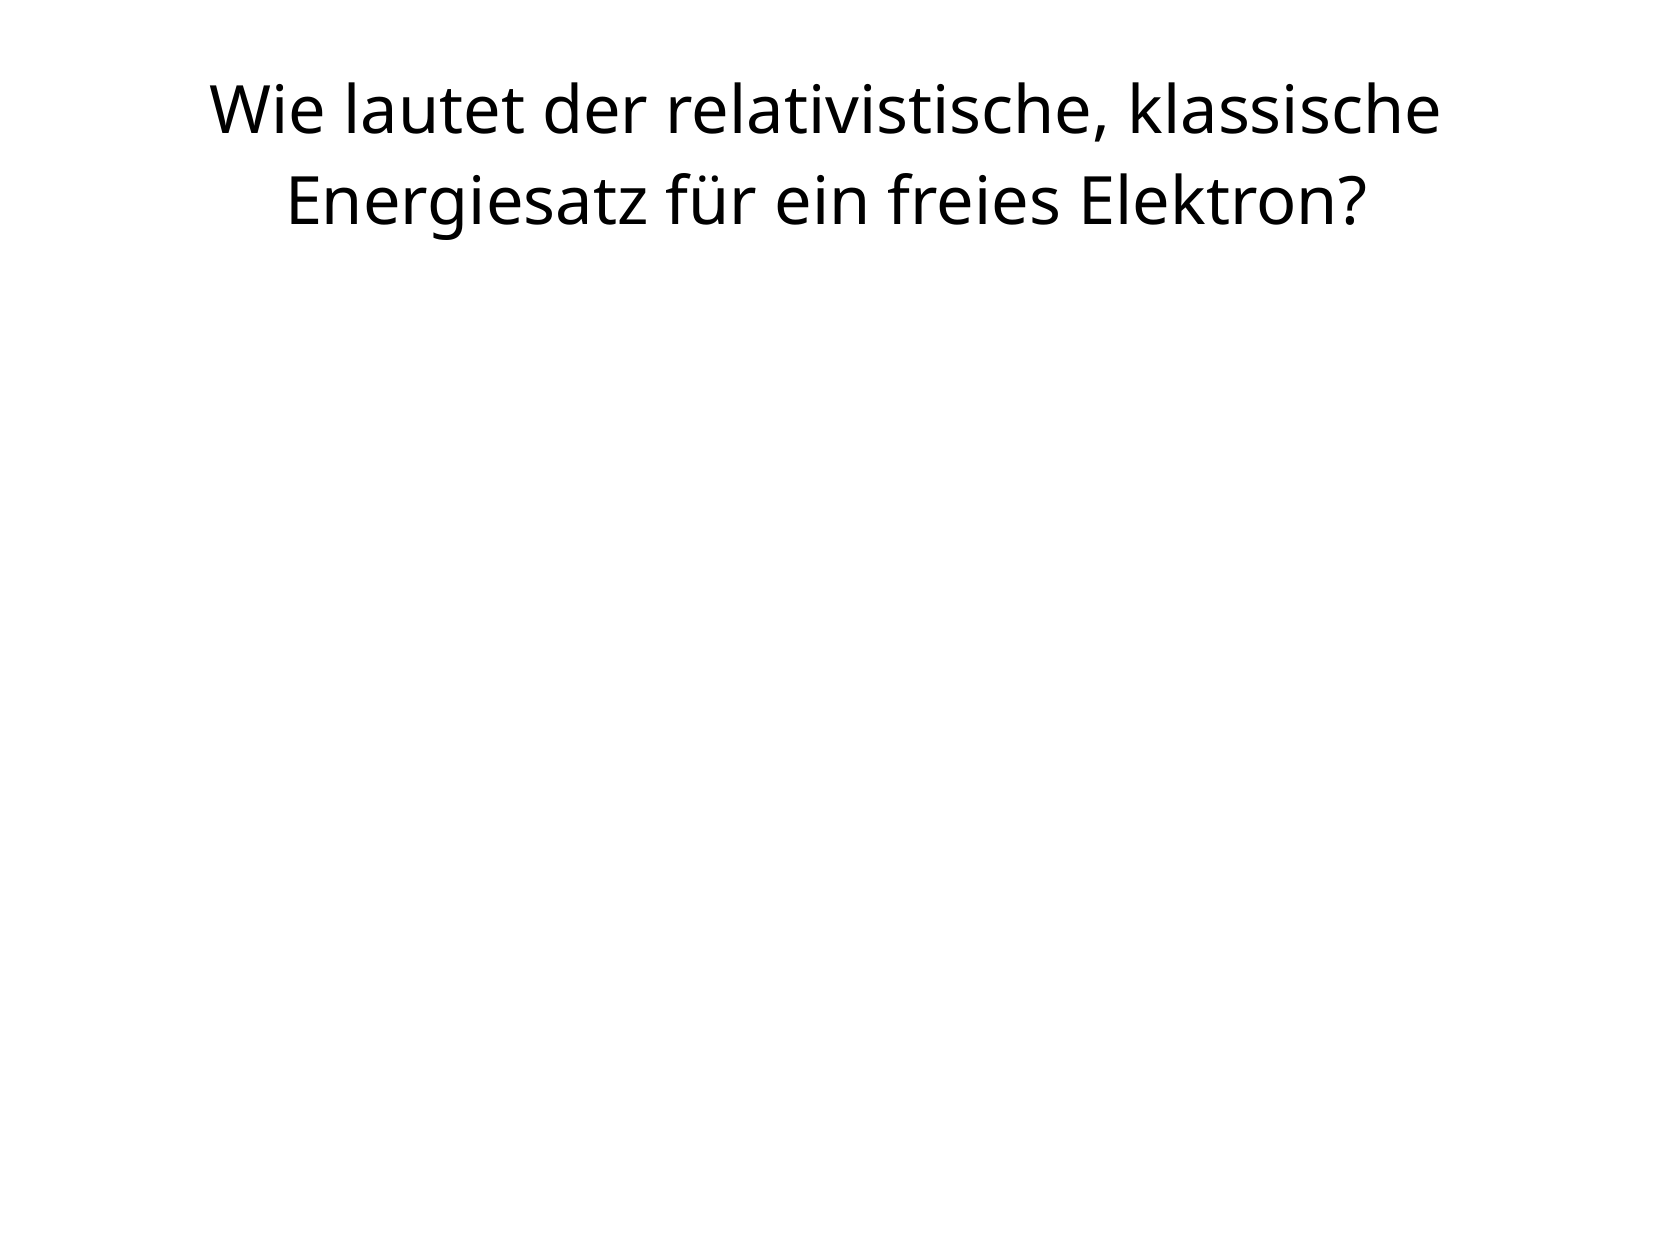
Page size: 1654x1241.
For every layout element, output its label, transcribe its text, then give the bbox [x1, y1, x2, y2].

title Wie lautet der relativistische, klassische Energiesatz für ein freies Elektron? [82, 49, 1571, 257]
